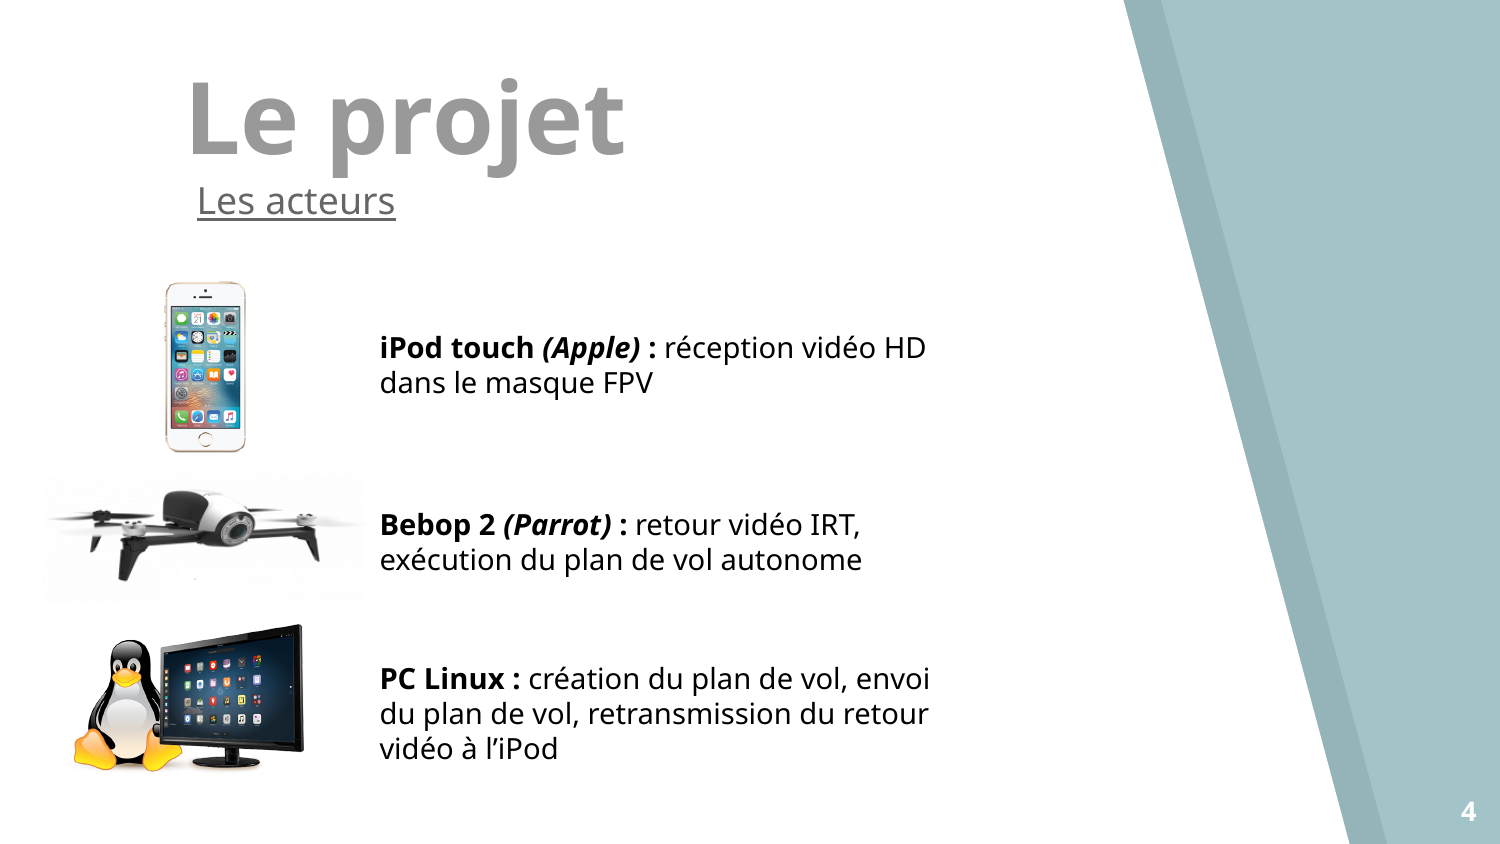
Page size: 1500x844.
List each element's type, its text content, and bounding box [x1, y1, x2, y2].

picture [54, 623, 322, 775]
picture [43, 473, 365, 603]
text_box PC Linux : création du plan de vol, envoi du plan de vol, retransmission du retour vidéo à l’iPod [364, 645, 959, 774]
text_box iPod touch (Apple) : réception vidéo HD dans le masque FPV [364, 314, 959, 422]
text_box Les acteurs [181, 162, 723, 245]
picture [152, 280, 256, 453]
text_box Bebop 2 (Parrot) : retour vidéo IRT, exécution du plan de vol autonome [364, 491, 959, 599]
title Le projet [169, 30, 711, 190]
